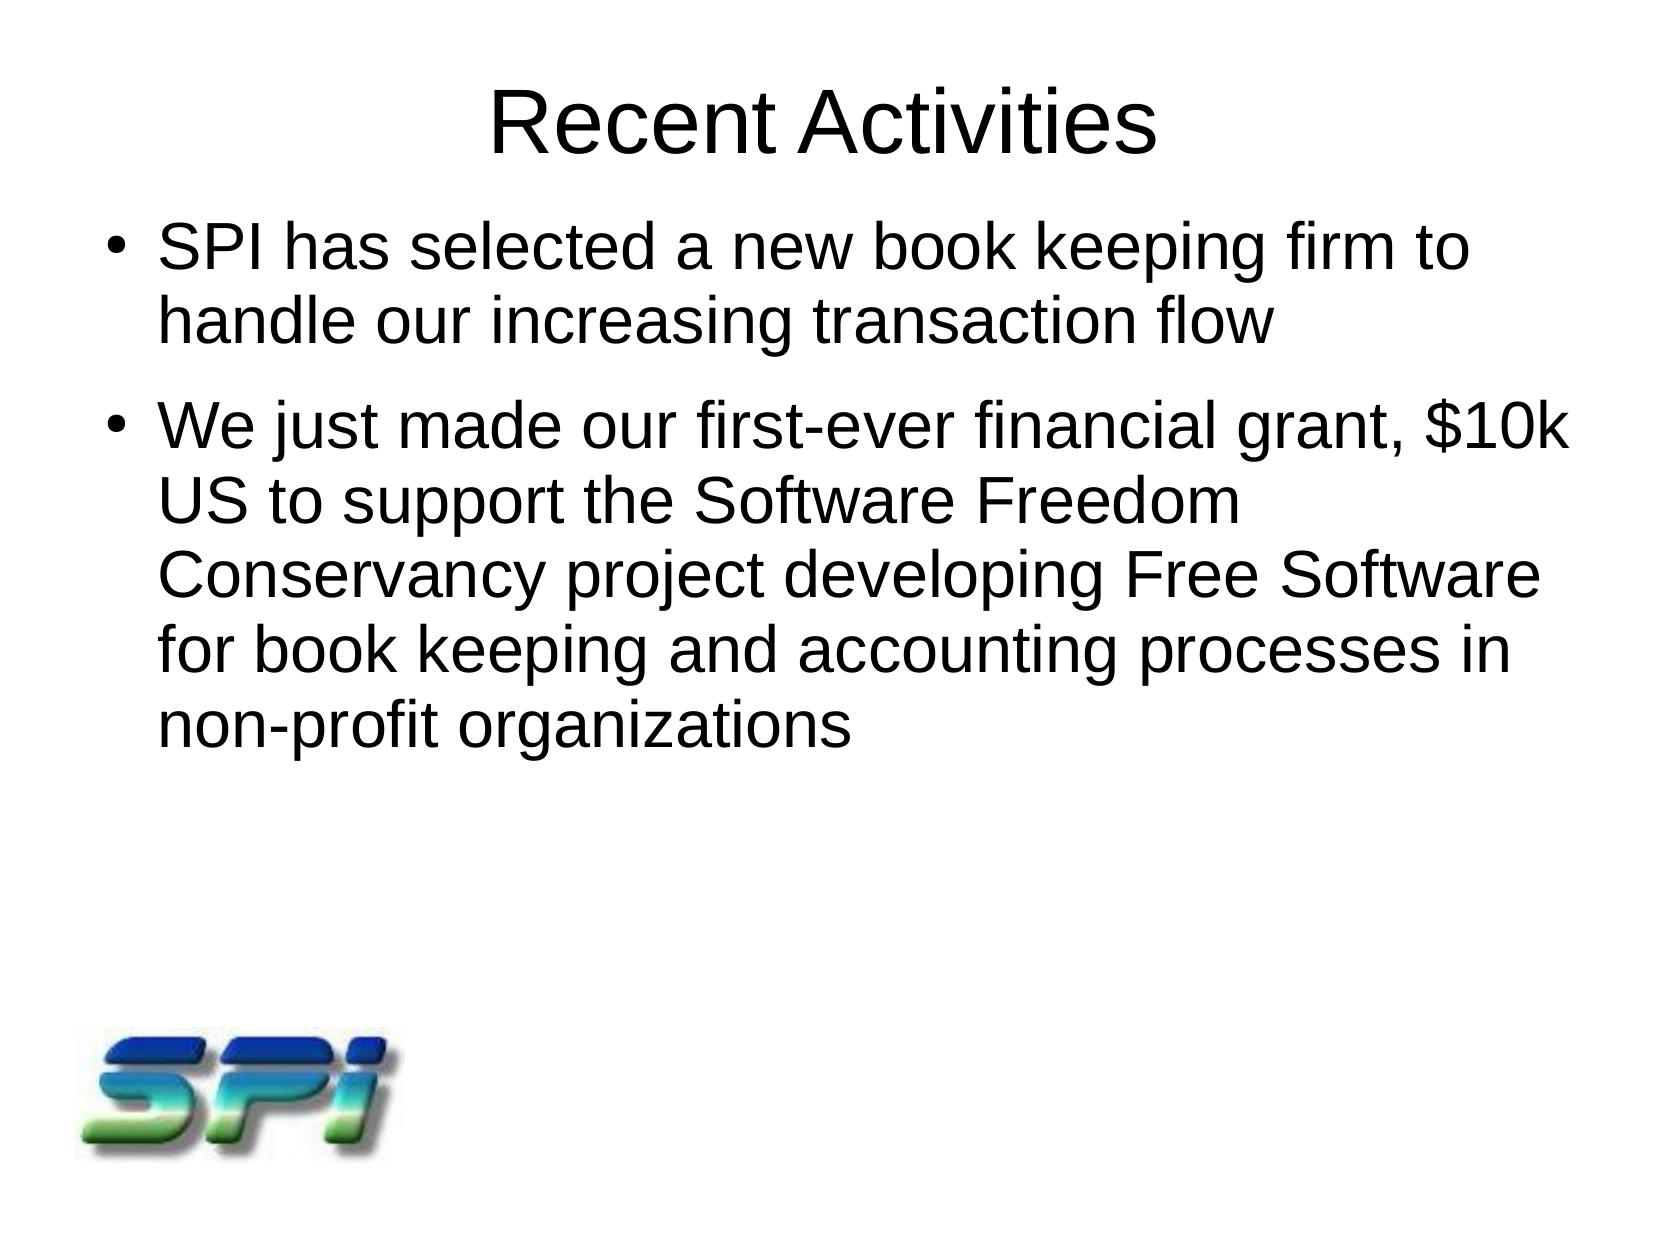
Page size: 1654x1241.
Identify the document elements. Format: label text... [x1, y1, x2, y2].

list SPI has selected a new book keeping firm to handle our increasing transaction flow We just made our first-ever financial grant, $10k US to support the Software Freedom Conservancy project developing Free Software for book keeping and accounting processes in non-profit organizations [86, 208, 1576, 1013]
title Recent Activities [80, 17, 1569, 225]
picture [75, 1027, 405, 1163]
